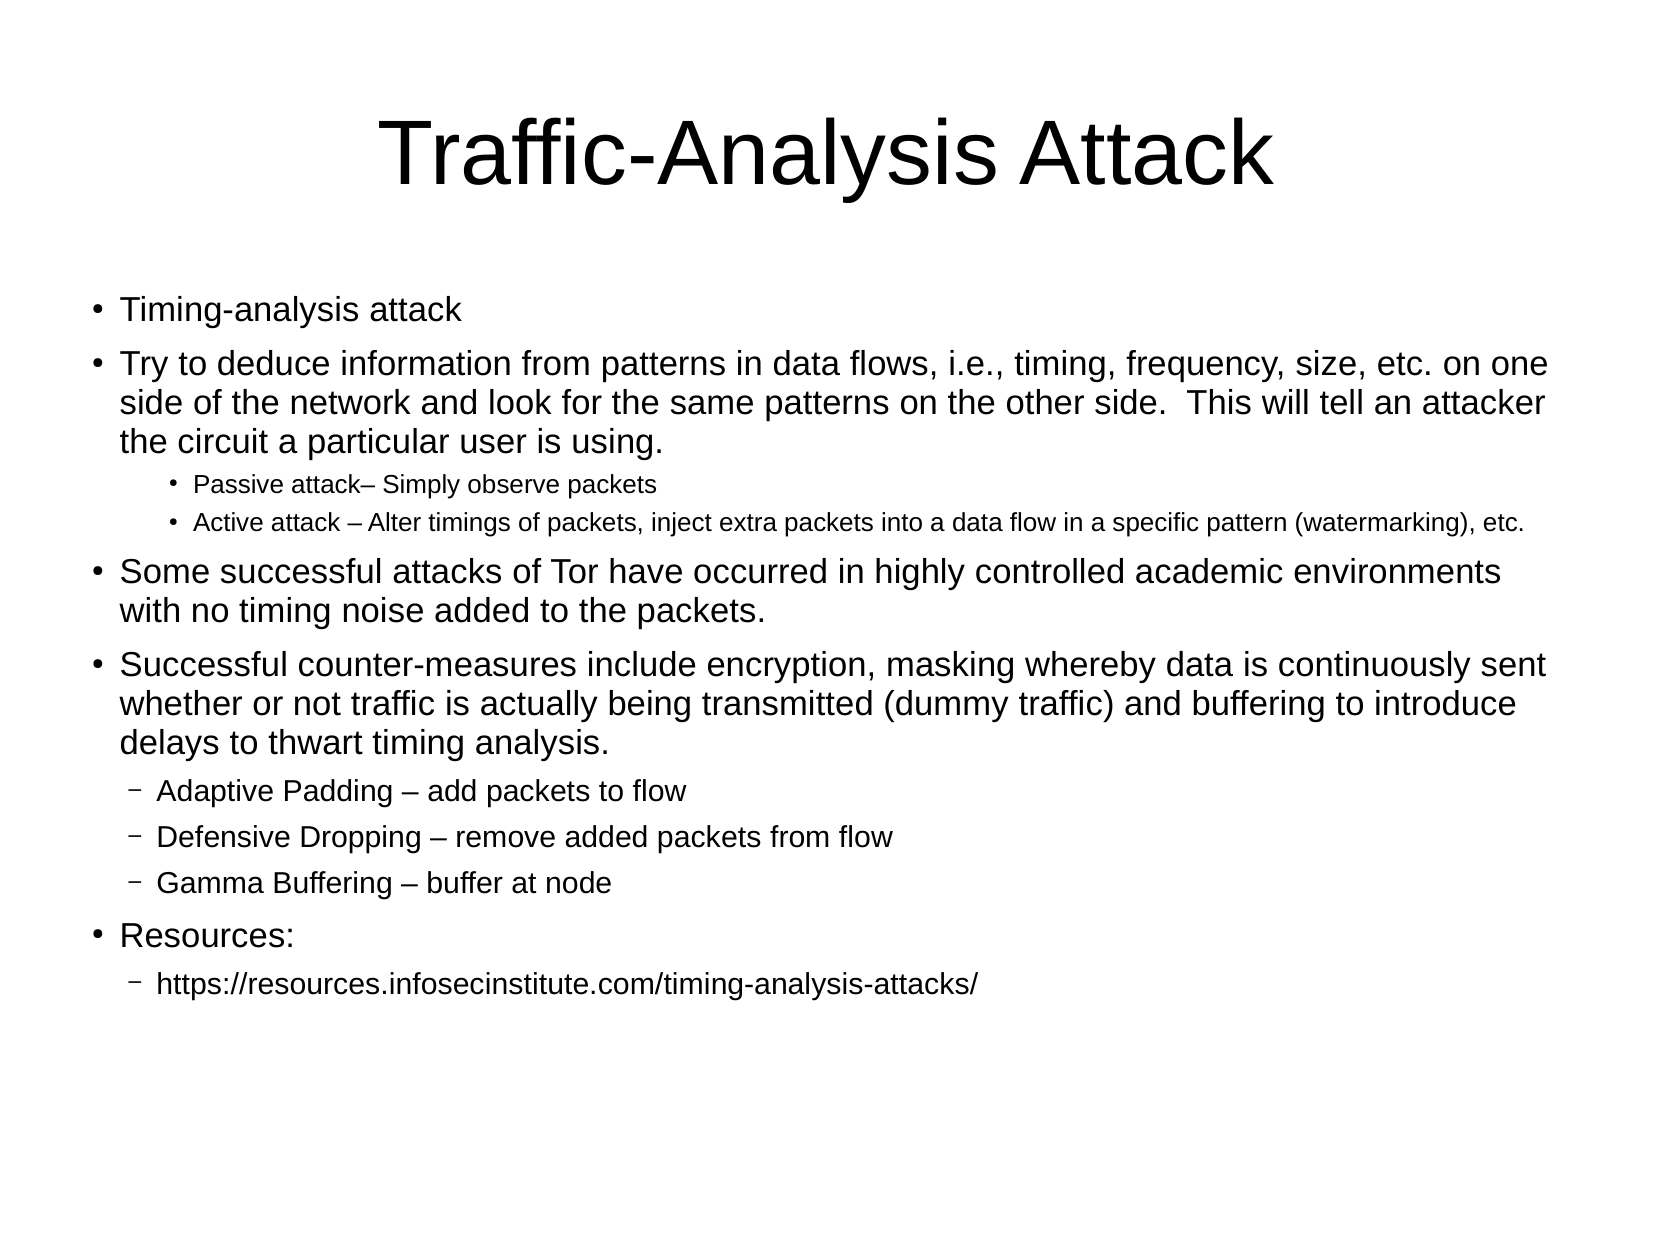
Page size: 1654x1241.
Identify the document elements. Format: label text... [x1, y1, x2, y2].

title Traffic-Analysis Attack [82, 49, 1571, 257]
list Timing-analysis attack Try to deduce information from patterns in data flows, i.e., timing, frequency, size, etc. on one side of the network and look for the same patterns on the other side. This will tell an attacker the circuit a particular user is using. Passive attack– Simply observe packets Active attack – Alter timings of packets, inject extra packets into a data flow in a specific pattern (watermarking), etc. Some successful attacks of Tor have occurred in highly controlled academic environments with no timing noise added to the packets. Successful counter-measures include encryption, masking whereby data is continuously sent whether or not traffic is actually being transmitted (dummy traffic) and buffering to introduce delays to thwart timing analysis. Adaptive Padding – add packets to flow Defensive Dropping – remove added packets from flow Gamma Buffering – buffer at node Resources: https://resources.infosecinstitute.com/timing-analysis-attacks/ [82, 290, 1571, 1010]
